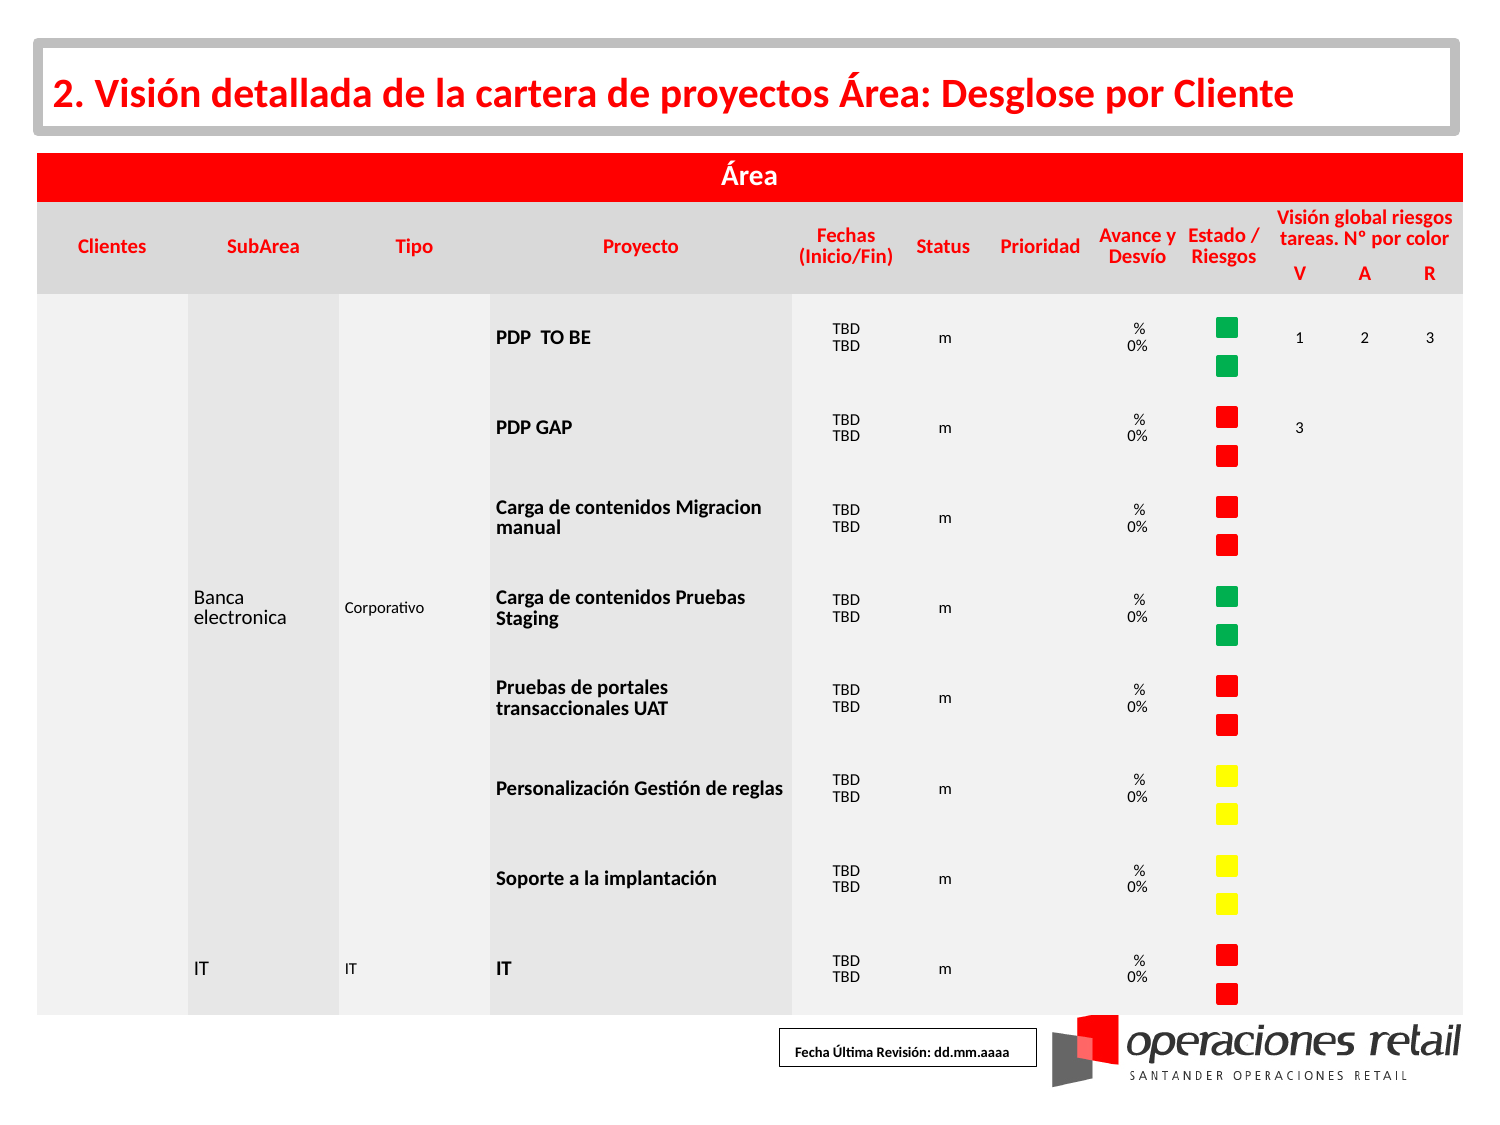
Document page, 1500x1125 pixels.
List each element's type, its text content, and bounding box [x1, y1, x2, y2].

table_cell [1332, 925, 1397, 1015]
text_box [1218, 318, 1236, 337]
table_cell Banca electronica [188, 294, 339, 925]
text_box [1218, 946, 1236, 965]
table_cell [1267, 474, 1332, 565]
table_cell [987, 565, 1095, 655]
text_box [1218, 536, 1236, 555]
table_cell Carga de contenidos Migracion manual [490, 474, 792, 565]
table_cell A [1332, 258, 1397, 294]
table_cell IT [339, 925, 490, 1015]
table_cell % 0% [1095, 294, 1181, 384]
table_cell TBD TBD [792, 655, 900, 745]
picture [1041, 999, 1472, 1098]
table_cell [37, 294, 188, 925]
table_cell [1397, 745, 1463, 835]
table_cell 3 [1397, 294, 1463, 384]
table_cell [1397, 565, 1463, 655]
table_cell [1397, 835, 1463, 925]
table_cell % 0% [1095, 835, 1181, 925]
table_cell [987, 655, 1095, 745]
text_box [1218, 805, 1236, 824]
table_cell [987, 384, 1095, 474]
table_cell Personalización Gestión de reglas [490, 745, 792, 835]
table_cell m [900, 835, 987, 925]
table_cell TBD TBD [792, 745, 900, 835]
table_cell [987, 925, 1095, 1015]
table_cell PDP TO BE [490, 294, 792, 384]
table_cell % 0% [1095, 384, 1181, 474]
table_cell 3 [1267, 384, 1332, 474]
table_cell [1181, 925, 1267, 1015]
table_cell m [900, 925, 987, 1015]
table_cell [987, 745, 1095, 835]
text_box [1218, 895, 1236, 913]
table_cell m [900, 655, 987, 745]
table_cell m [900, 384, 987, 474]
table_cell [1181, 655, 1267, 745]
table_cell SubArea [188, 202, 339, 294]
text_box Fecha Última Revisión: dd.mm.aaaa [779, 1028, 1037, 1067]
table_cell TBD TBD [792, 474, 900, 565]
text_box [1218, 357, 1236, 375]
table_cell [1332, 745, 1397, 835]
text_box [1218, 715, 1236, 734]
table_cell [1397, 474, 1463, 565]
table_cell Clientes [37, 202, 188, 294]
table_cell Soporte a la implantación [490, 835, 792, 925]
table_cell IT [490, 925, 792, 1015]
table_cell [987, 294, 1095, 384]
table_cell Estado / Riesgos [1181, 202, 1267, 294]
table_cell TBD TBD [792, 925, 900, 1015]
table_cell m [900, 294, 987, 384]
table_cell R [1397, 258, 1463, 294]
text_box [1218, 677, 1236, 696]
table_cell [1267, 565, 1332, 655]
table_cell Status [900, 202, 987, 294]
table_cell m [900, 565, 987, 655]
table_cell [1397, 384, 1463, 474]
text_box 2. Visión detallada de la cartera de proyectos Área: Desglose por Cliente [37, 42, 1455, 132]
text_box [1218, 626, 1236, 644]
table_cell m [900, 745, 987, 835]
table_cell % 0% [1095, 925, 1181, 1015]
table_cell [37, 925, 188, 1015]
table_cell V [1267, 258, 1332, 294]
table_cell [1181, 384, 1267, 474]
table_cell Corporativo [339, 294, 490, 925]
table_cell [1332, 474, 1397, 565]
table_cell m [900, 474, 987, 565]
text_box [1218, 984, 1236, 1003]
table_cell TBD TBD [792, 384, 900, 474]
table_cell Prioridad [987, 202, 1095, 294]
table_cell [1181, 565, 1267, 655]
table_cell [1397, 925, 1463, 1015]
table_cell [1267, 745, 1332, 835]
table_cell [1181, 835, 1267, 925]
table_cell [1181, 294, 1267, 384]
table_cell [987, 474, 1095, 565]
table_cell Proyecto [490, 202, 792, 294]
table_cell IT [188, 925, 339, 1015]
table_cell % 0% [1095, 745, 1181, 835]
table_header Área [37, 153, 1463, 202]
text_box [1218, 767, 1236, 785]
table_cell Carga de contenidos Pruebas Staging [490, 565, 792, 655]
table_cell [1181, 745, 1267, 835]
table_cell Pruebas de portales transaccionales UAT [490, 655, 792, 745]
text_box [1218, 446, 1236, 465]
table_cell TBD TBD [792, 835, 900, 925]
table_cell Avance y Desvío [1095, 202, 1181, 294]
table_cell 2 [1332, 294, 1397, 384]
text_box [1218, 497, 1236, 516]
table_cell [987, 835, 1095, 925]
table_cell [1267, 655, 1332, 745]
table_cell [1332, 565, 1397, 655]
table_cell % 0% [1095, 474, 1181, 565]
table_cell TBD TBD [792, 294, 900, 384]
text_box [1218, 408, 1236, 426]
table_cell [1397, 655, 1463, 745]
table_cell % 0% [1095, 565, 1181, 655]
table_cell Tipo [339, 202, 490, 294]
table_cell PDP GAP [490, 384, 792, 474]
table_cell TBD TBD [792, 565, 900, 655]
table_cell % 0% [1095, 655, 1181, 745]
table_cell [1267, 925, 1332, 1015]
table_cell 1 [1267, 294, 1332, 384]
table_cell [1332, 384, 1397, 474]
table_cell Fechas (Inicio/Fin) [792, 202, 900, 294]
table_cell [1332, 835, 1397, 925]
table_cell [1267, 835, 1332, 925]
text_box [1218, 856, 1236, 875]
table_cell [1181, 474, 1267, 565]
table_cell Visión global riesgos tareas. Nº por color [1267, 202, 1463, 258]
text_box [1218, 587, 1236, 606]
table_cell [1332, 655, 1397, 745]
